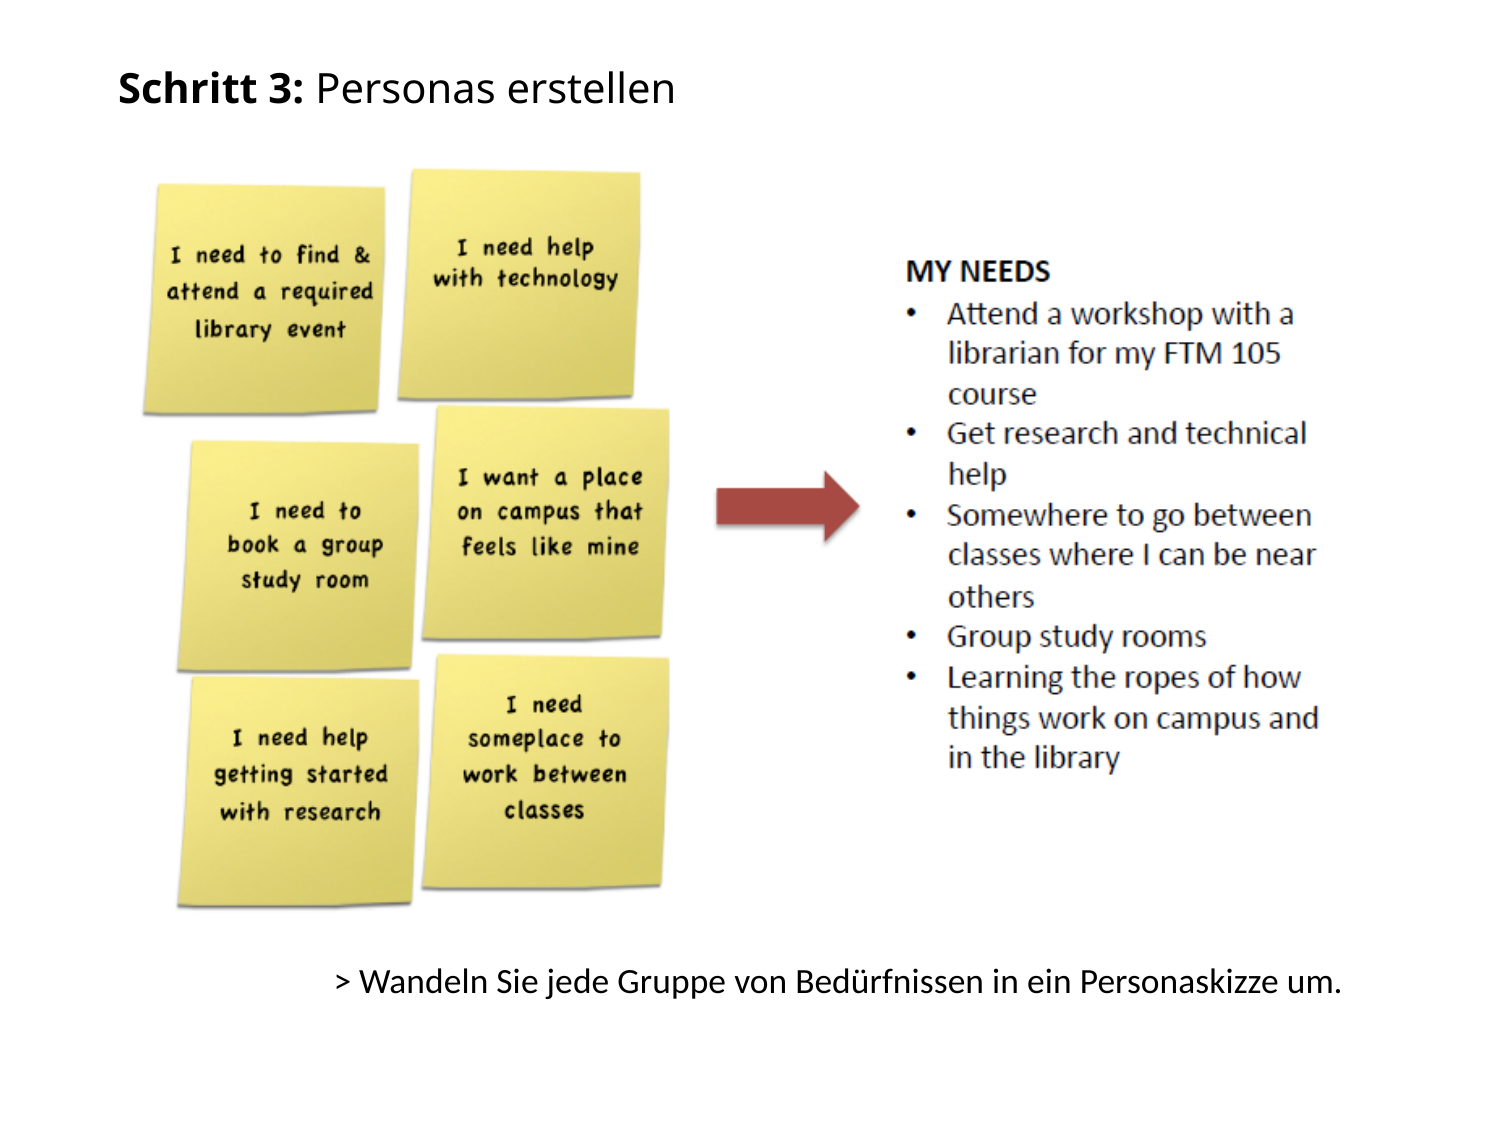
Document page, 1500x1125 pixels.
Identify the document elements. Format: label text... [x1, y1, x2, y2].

list > Wandeln Sie jede Gruppe von Bedürfnissen in ein Personaskizze um. [318, 955, 1397, 1014]
title Schritt 3: Personas erstellen [103, 59, 1397, 122]
picture [103, 156, 1402, 936]
